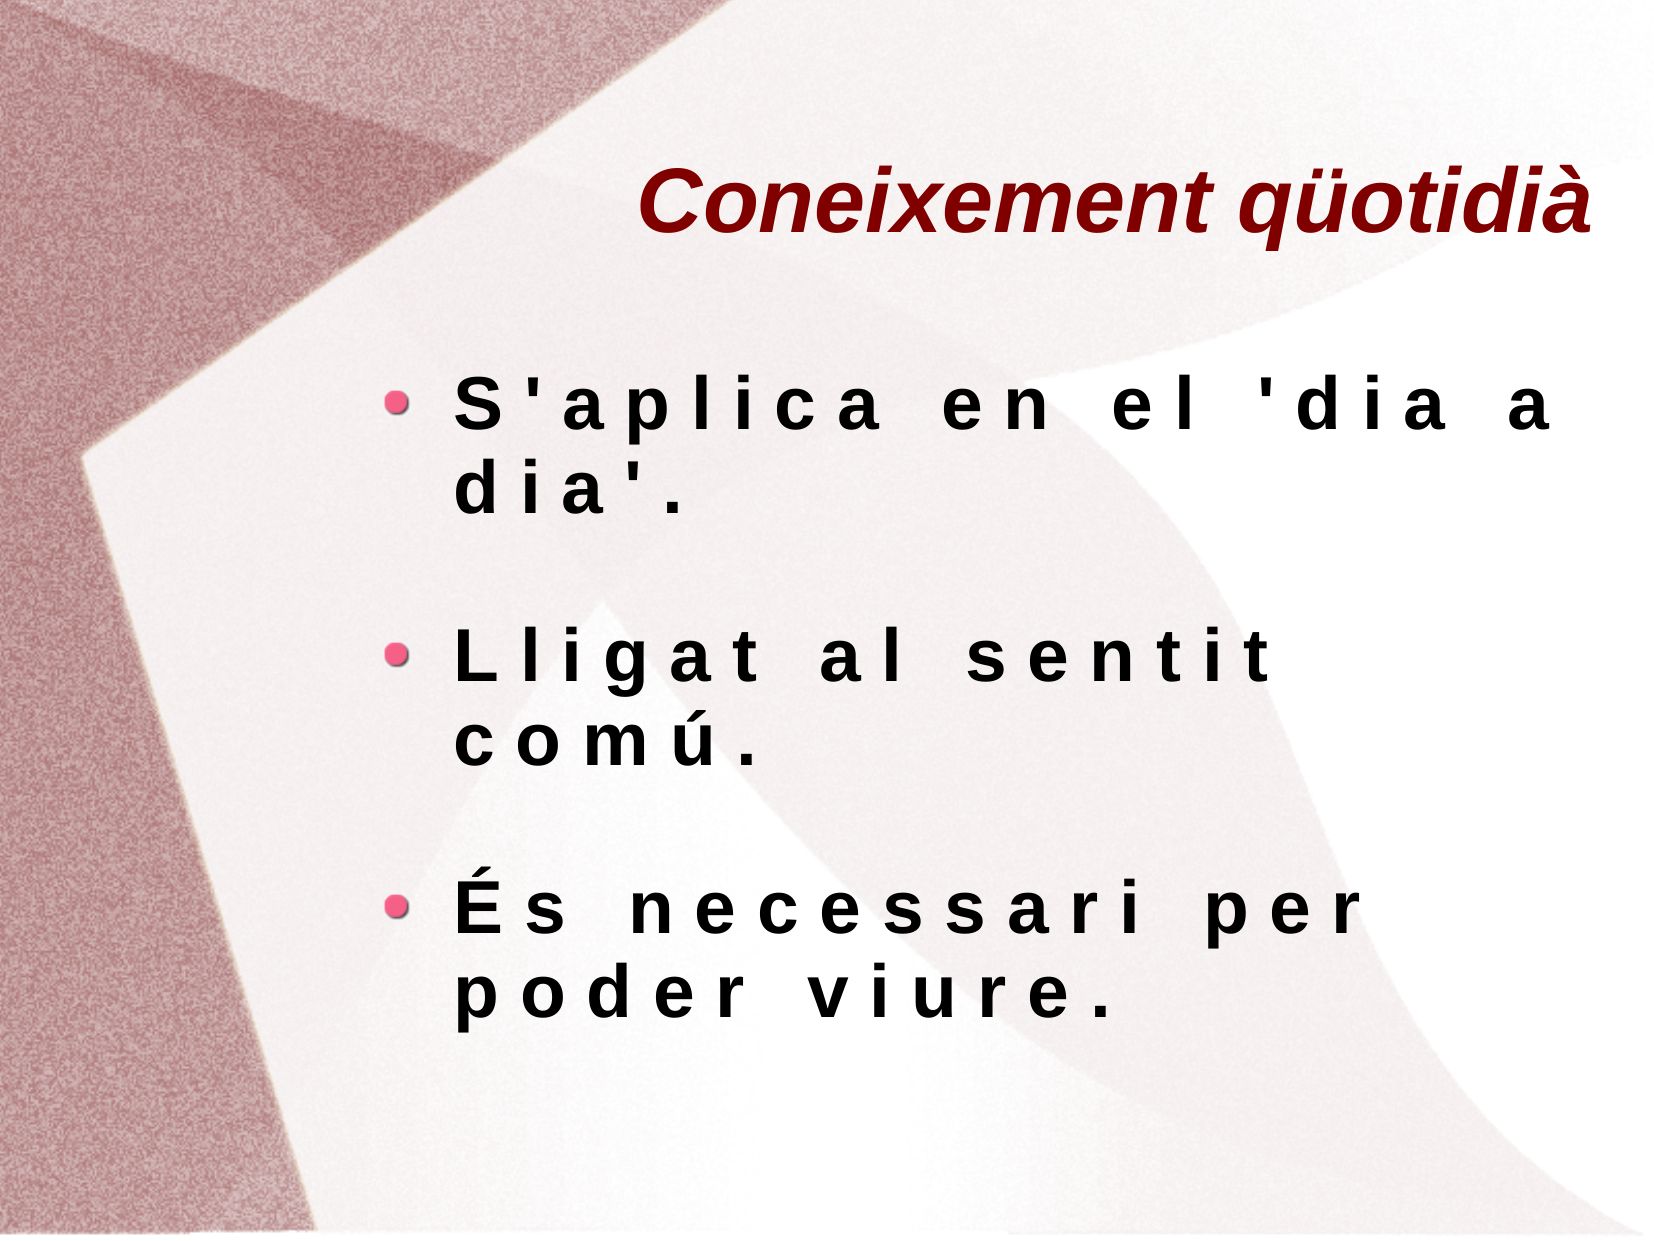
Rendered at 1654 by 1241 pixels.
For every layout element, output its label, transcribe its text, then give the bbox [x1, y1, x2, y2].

text_box S'aplica en el 'dia a dia'. Lligat al sentit comú. És necessari per poder viure. [383, 361, 1595, 1202]
title Coneixement qüotidià [584, 96, 1595, 305]
picture [0, 0, 1654, 1241]
